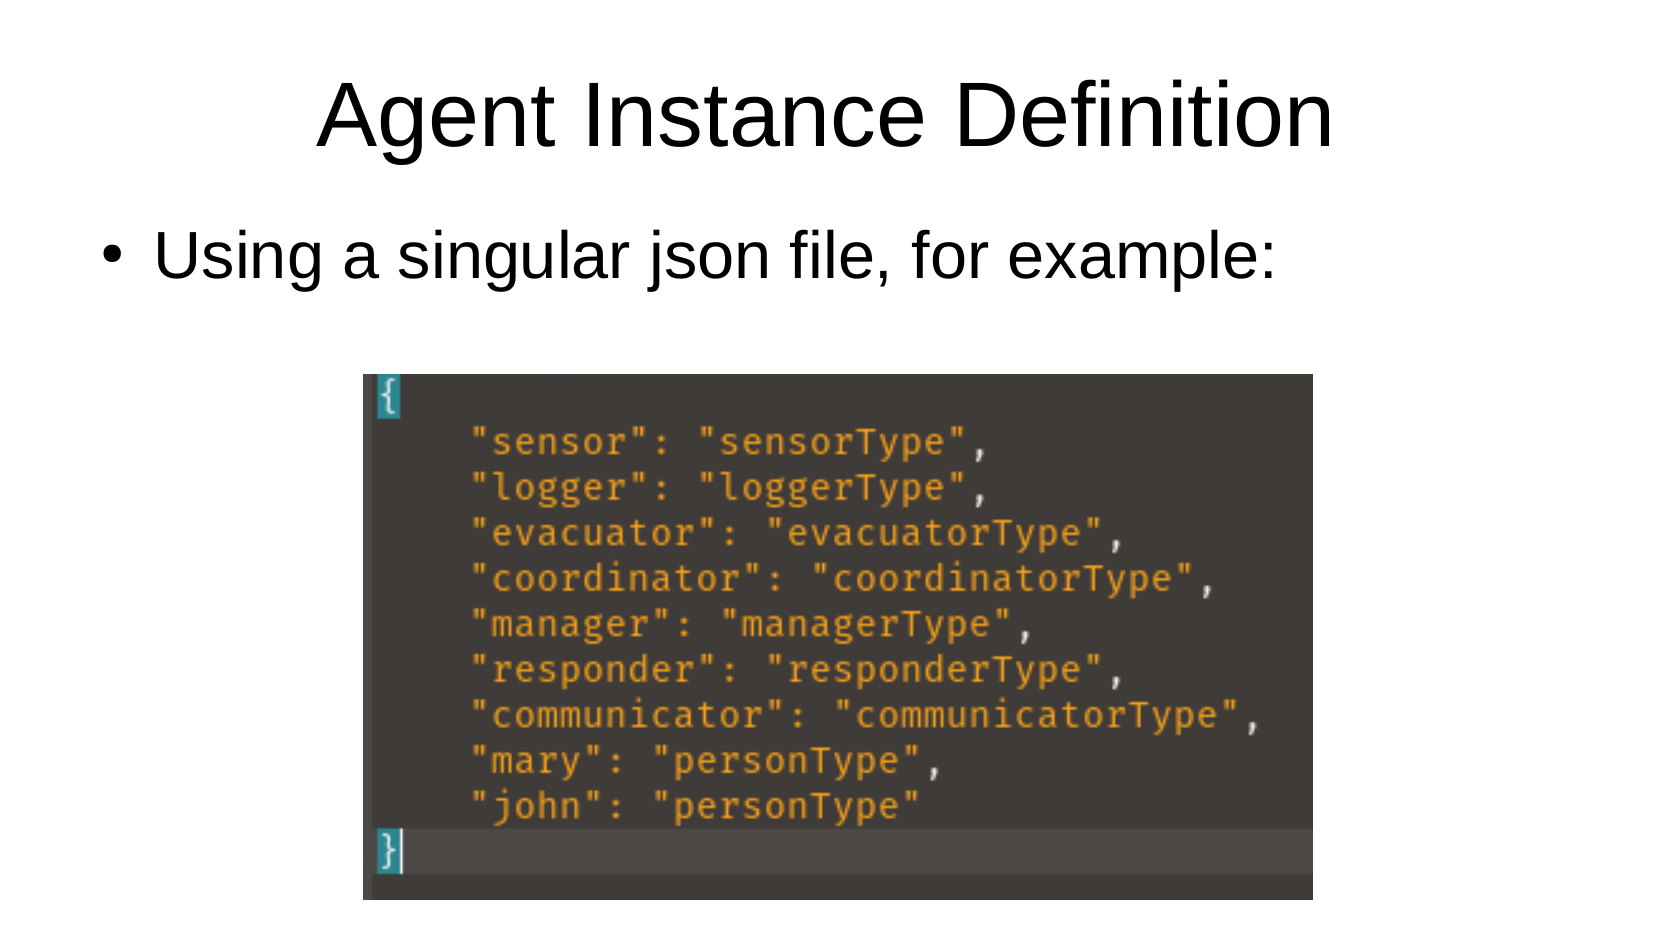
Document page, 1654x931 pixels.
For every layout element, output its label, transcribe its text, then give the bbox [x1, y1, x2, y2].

list Using a singular json file, for example: [82, 217, 1571, 758]
picture [363, 374, 1313, 901]
title Agent Instance Definition [82, 37, 1571, 193]
